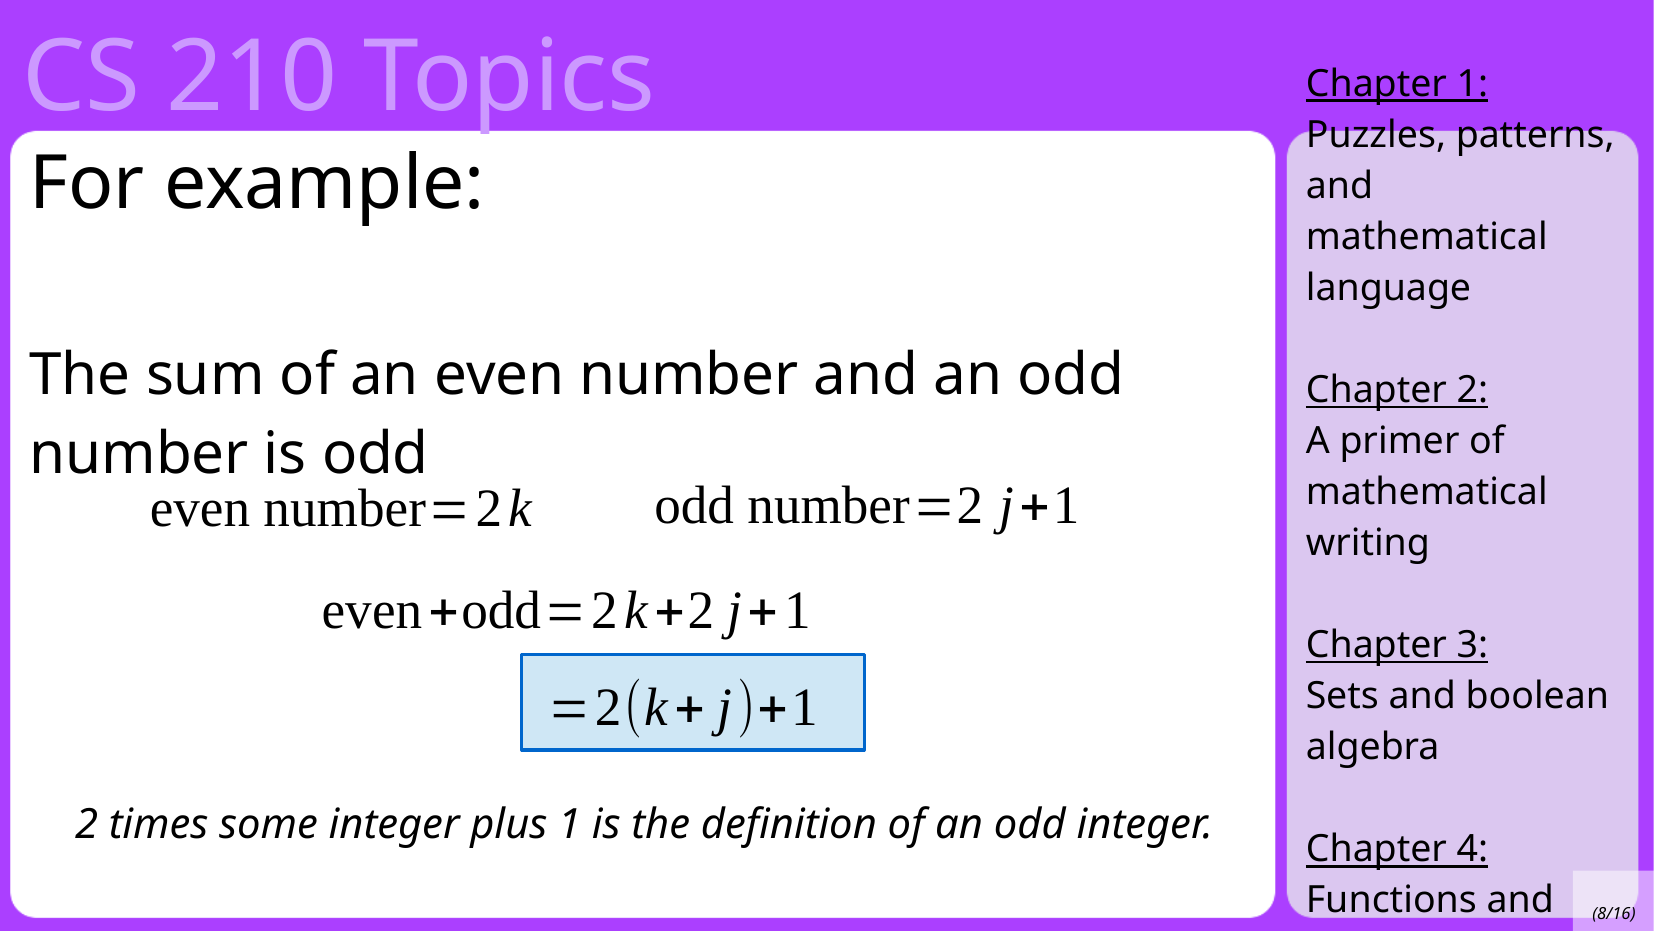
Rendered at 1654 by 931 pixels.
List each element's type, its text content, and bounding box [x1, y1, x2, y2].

title CS 210 Topics [22, 13, 1511, 130]
text_box 2 times some integer plus 1 is the definition of an odd integer. [32, 760, 1257, 883]
chart [641, 476, 1092, 537]
chart [308, 581, 822, 642]
picture [1483, 137, 1493, 145]
text_box [521, 654, 865, 751]
picture [1312, 130, 1322, 134]
chart [534, 675, 830, 741]
chart [136, 479, 548, 540]
text_box (<number>/16) [1572, 876, 1654, 931]
text_box Chapter 1: Puzzles, patterns, and mathematical language Chapter 2: A primer of mathematical writing Chapter 3: Sets and boolean algebra Chapter 4: Functions and relations [1290, 150, 1631, 881]
picture [1402, 130, 1412, 135]
picture [1461, 130, 1473, 145]
picture [0, 0, 1654, 931]
picture [1334, 130, 1345, 145]
text_box For example: The sum of an even number and an odd number is odd [29, 135, 1254, 483]
